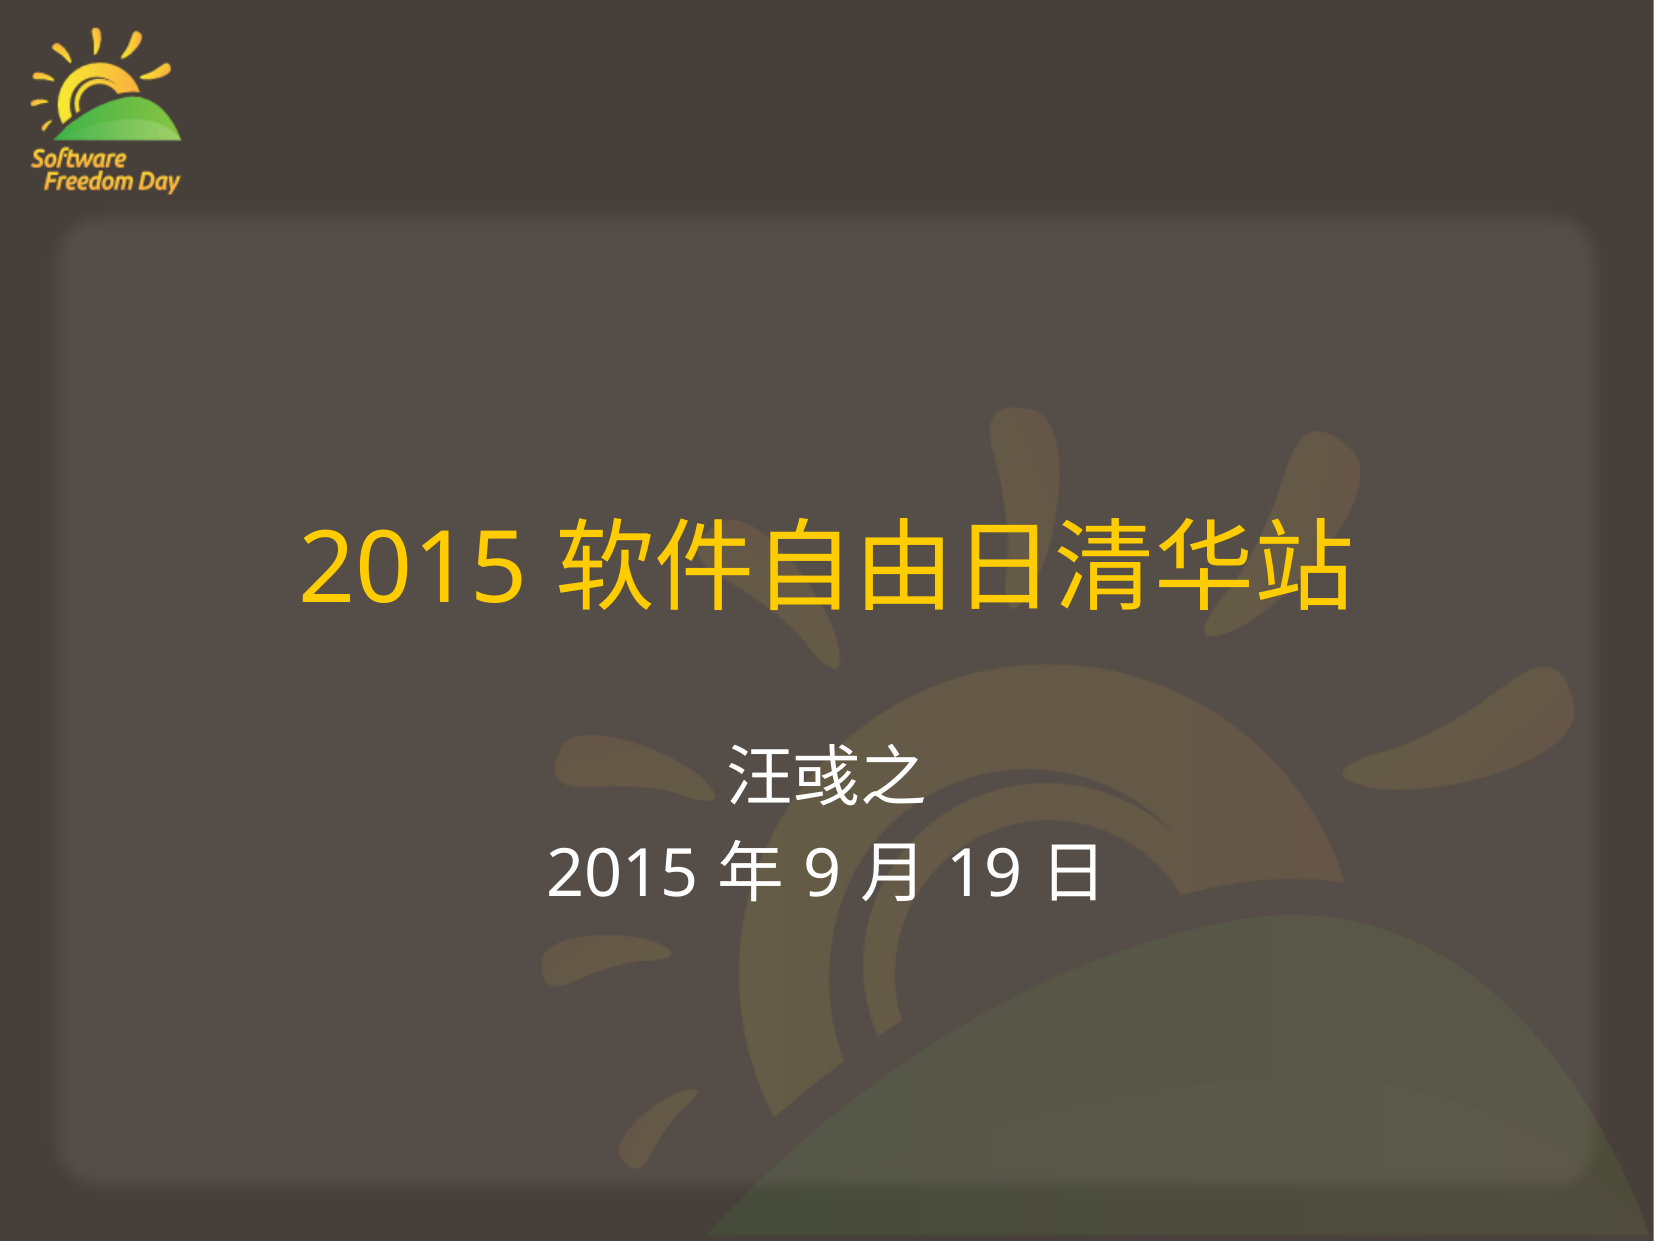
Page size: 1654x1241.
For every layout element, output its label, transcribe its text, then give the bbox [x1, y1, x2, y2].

subtitle 2015软件自由日清华站 汪彧之 2015年9月19日 [146, 218, 1508, 1185]
picture [0, 0, 1654, 1241]
